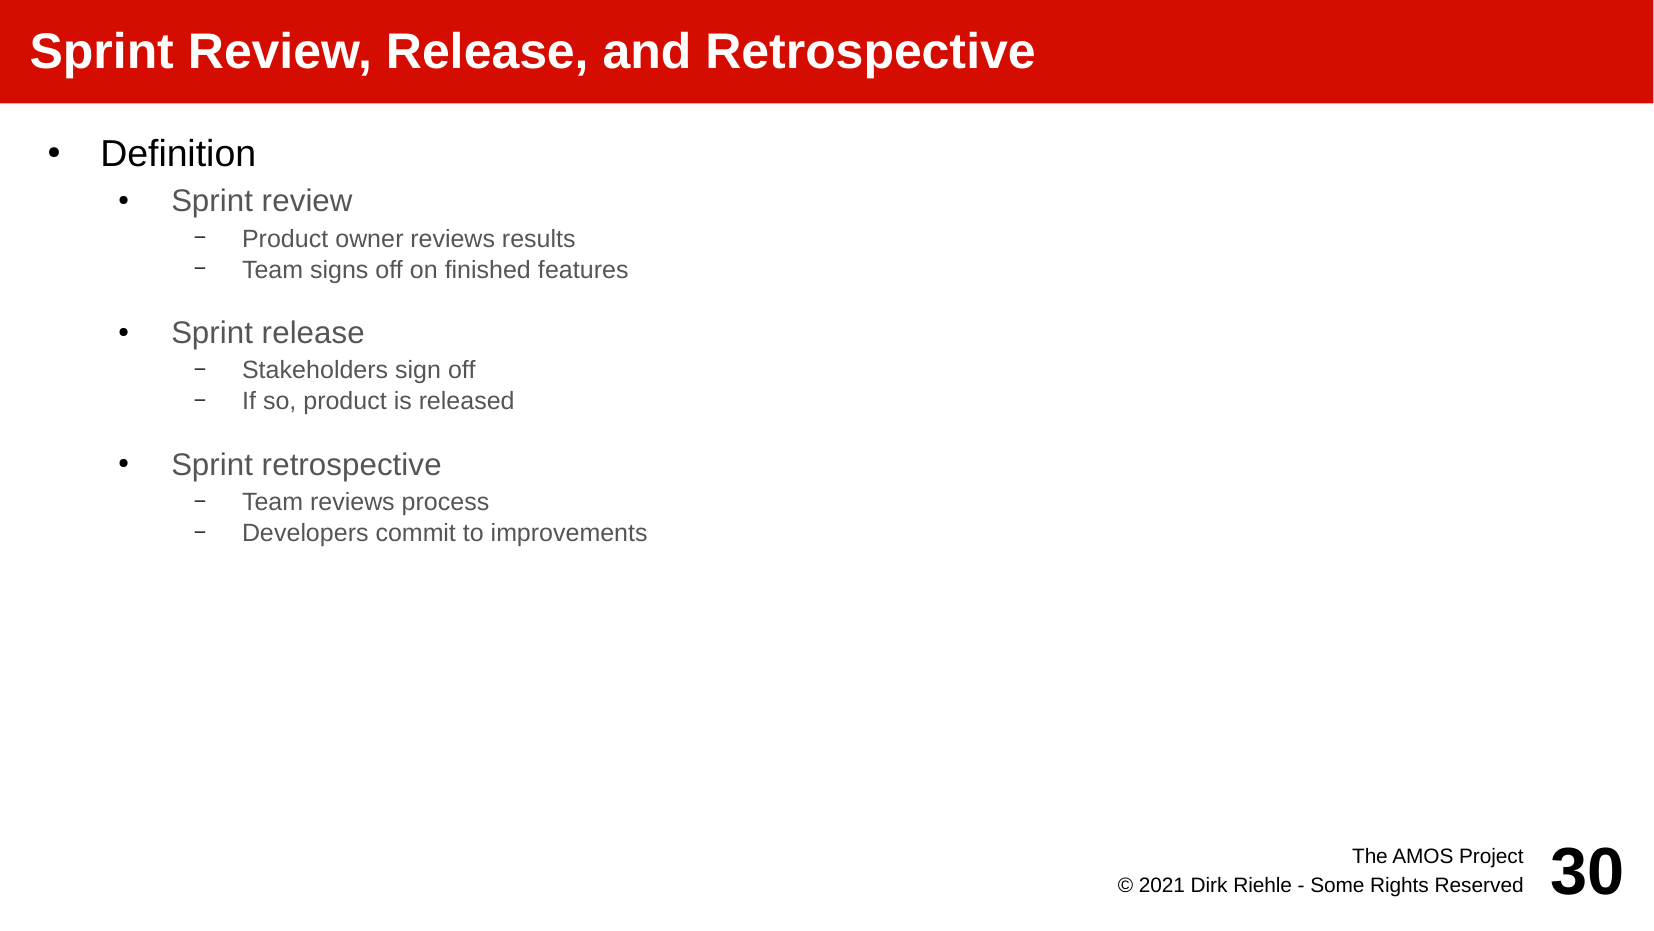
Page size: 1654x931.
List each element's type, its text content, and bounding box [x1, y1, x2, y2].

list Definition Sprint review Product owner reviews results Team signs off on finished features Sprint release Stakeholders sign off If so, product is released Sprint retrospective Team reviews process Developers commit to improvements [29, 132, 1625, 813]
title Sprint Review, Release, and Retrospective [0, 0, 1654, 104]
